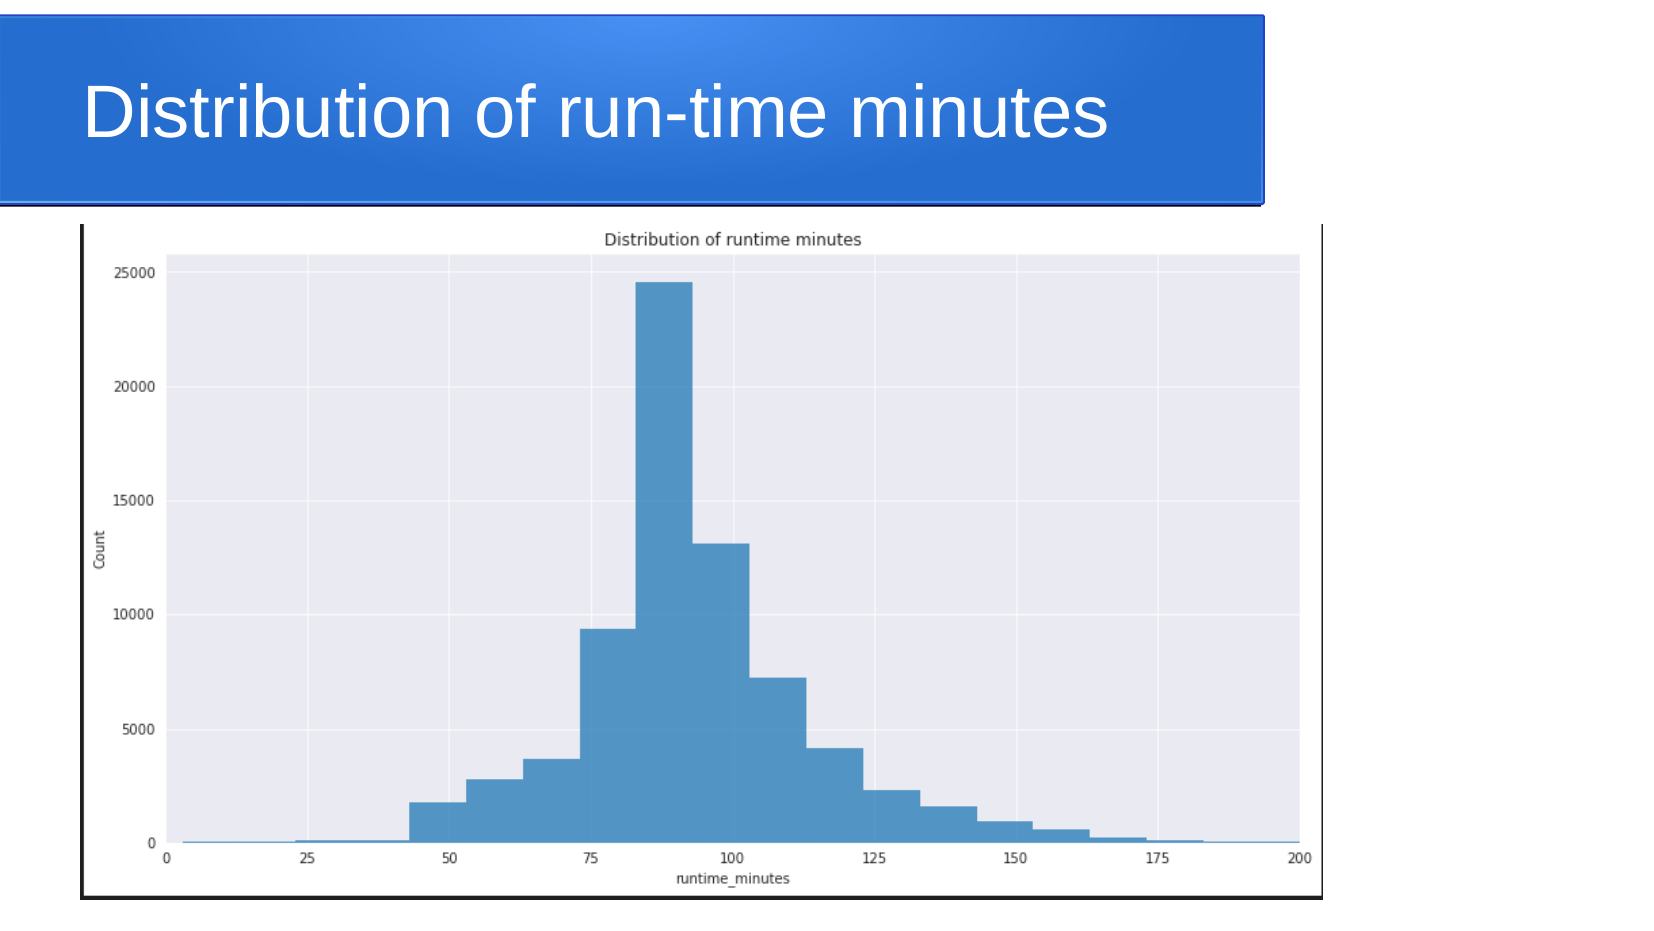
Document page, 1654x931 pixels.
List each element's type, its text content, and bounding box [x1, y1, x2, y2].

title Distribution of run-time minutes [82, 35, 1235, 189]
picture [80, 224, 1323, 901]
